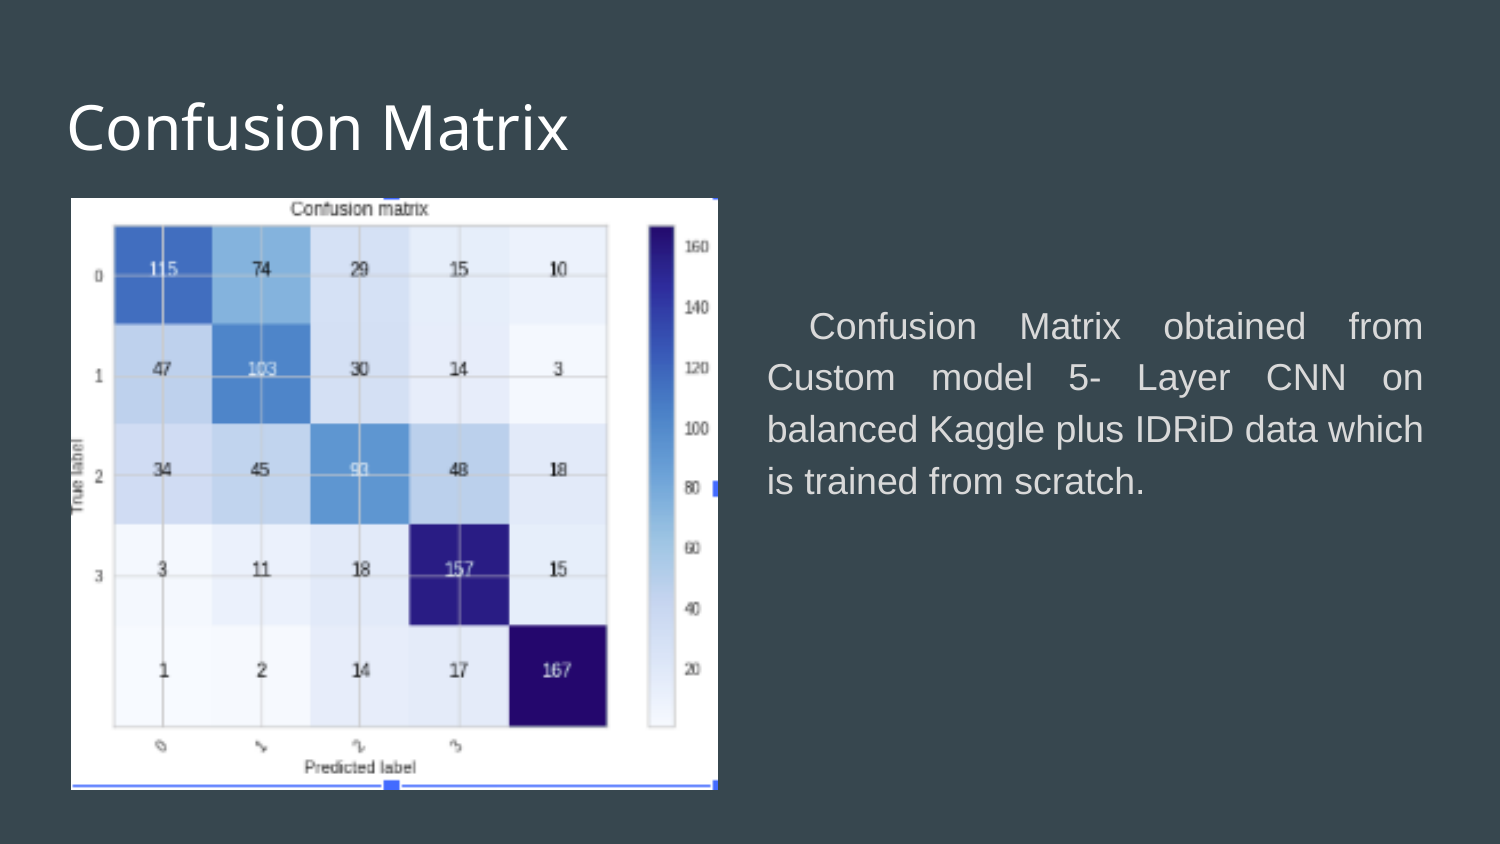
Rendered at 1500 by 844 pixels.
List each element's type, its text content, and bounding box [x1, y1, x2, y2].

title Confusion Matrix [51, 72, 1449, 167]
picture [71, 198, 718, 790]
text_box Confusion Matrix obtained from Custom model 5- Layer CNN on balanced Kaggle plus IDRiD data which is trained from scratch. [751, 279, 1439, 542]
